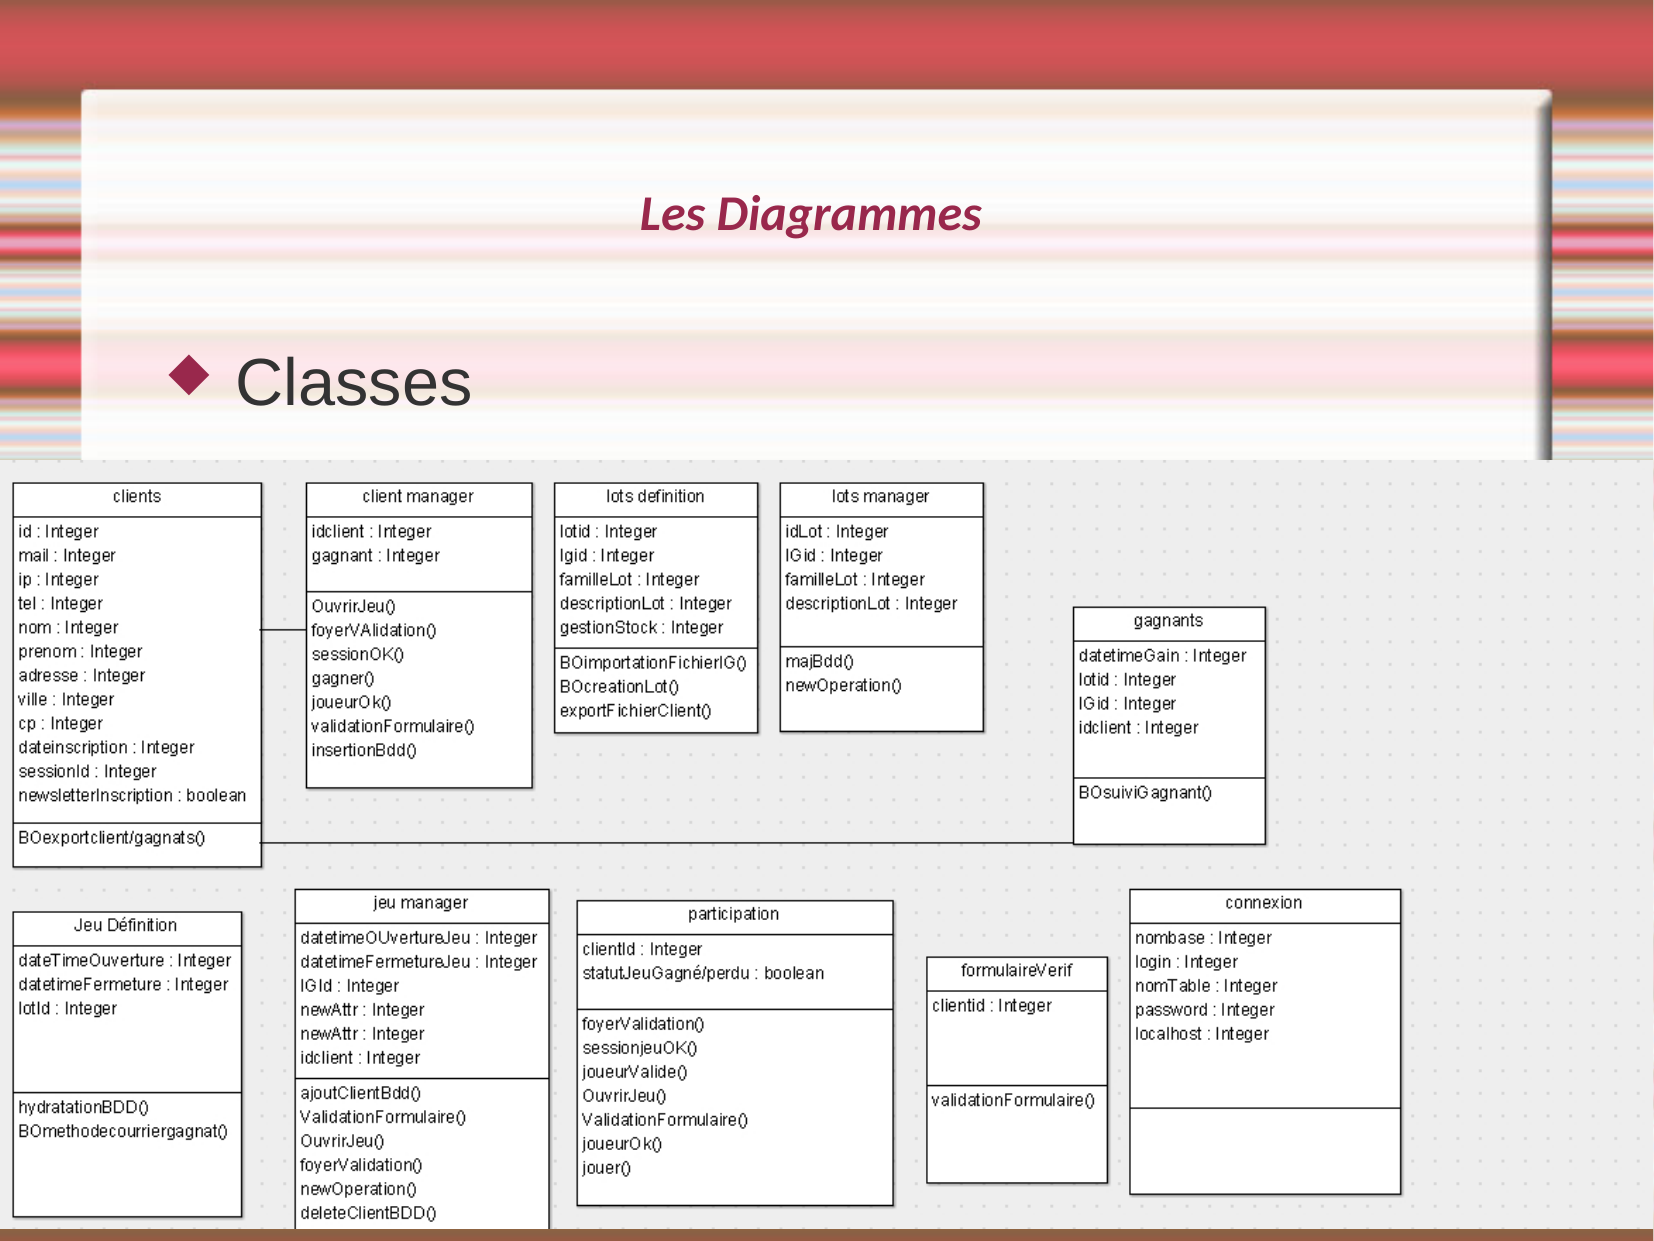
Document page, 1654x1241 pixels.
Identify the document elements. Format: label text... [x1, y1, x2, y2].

list Classes [152, 344, 1534, 460]
picture [0, 0, 1654, 1241]
title Les Diagrammes [88, 114, 1534, 322]
